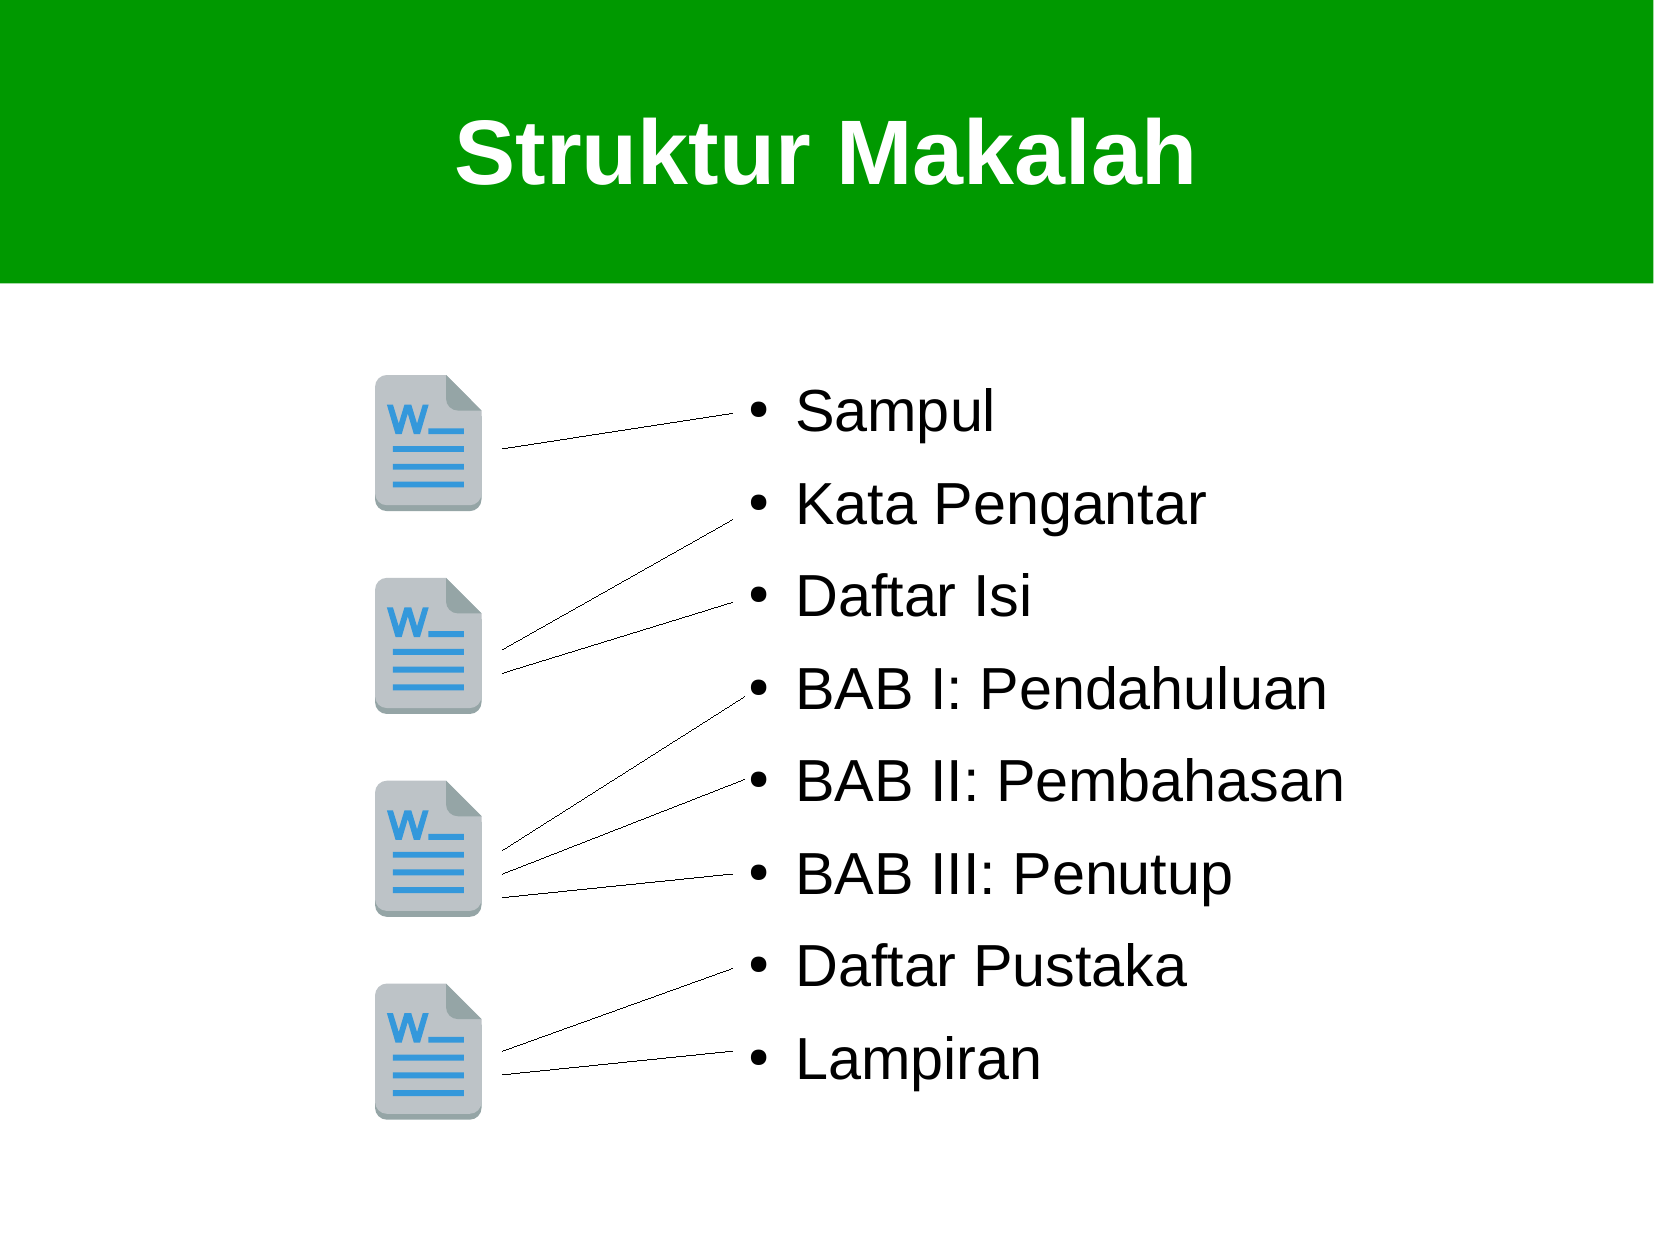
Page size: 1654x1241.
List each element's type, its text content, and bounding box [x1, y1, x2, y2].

text_box [0, 0, 1654, 284]
title Struktur Makalah [82, 49, 1571, 257]
picture [354, 974, 503, 1123]
picture [354, 366, 503, 515]
list Sampul Kata Pengantar Daftar Isi BAB I: Pendahuluan BAB II: Pembahasan BAB III: Penutup Daftar Pustaka Lampiran [732, 377, 1418, 1098]
picture [354, 771, 503, 920]
picture [354, 568, 503, 717]
